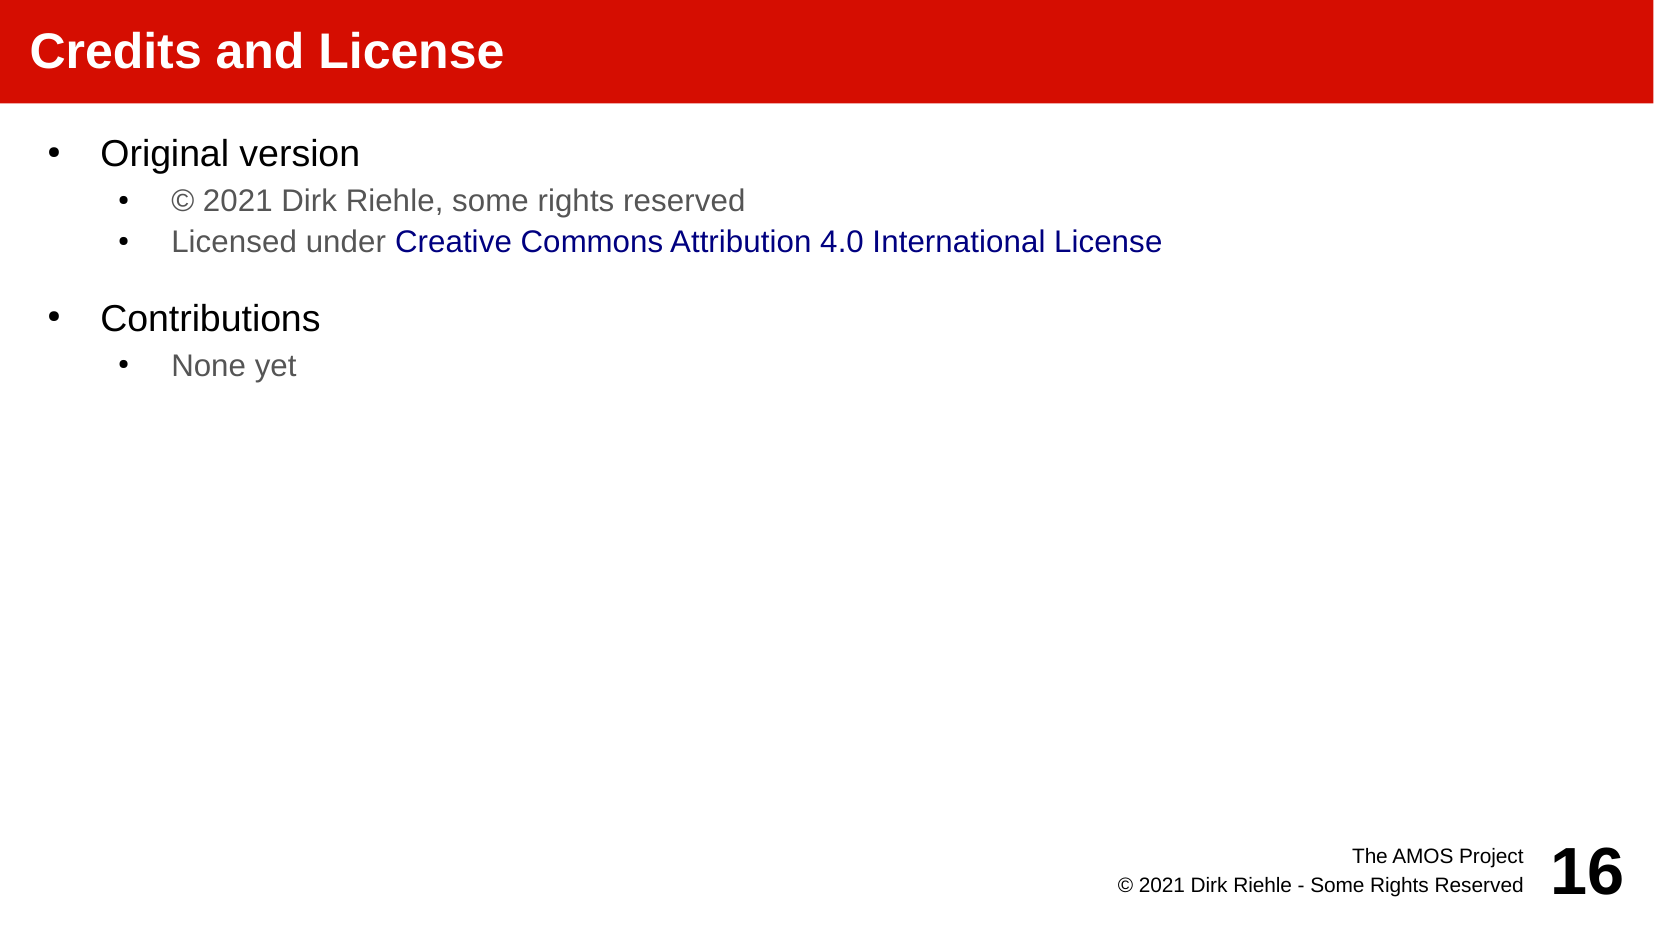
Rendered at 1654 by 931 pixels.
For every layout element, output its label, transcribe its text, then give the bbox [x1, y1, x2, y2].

title Credits and License [0, 0, 1654, 104]
list Original version © 2021 Dirk Riehle, some rights reserved Licensed under Creative Commons Attribution 4.0 International License Contributions None yet [29, 132, 1625, 813]
